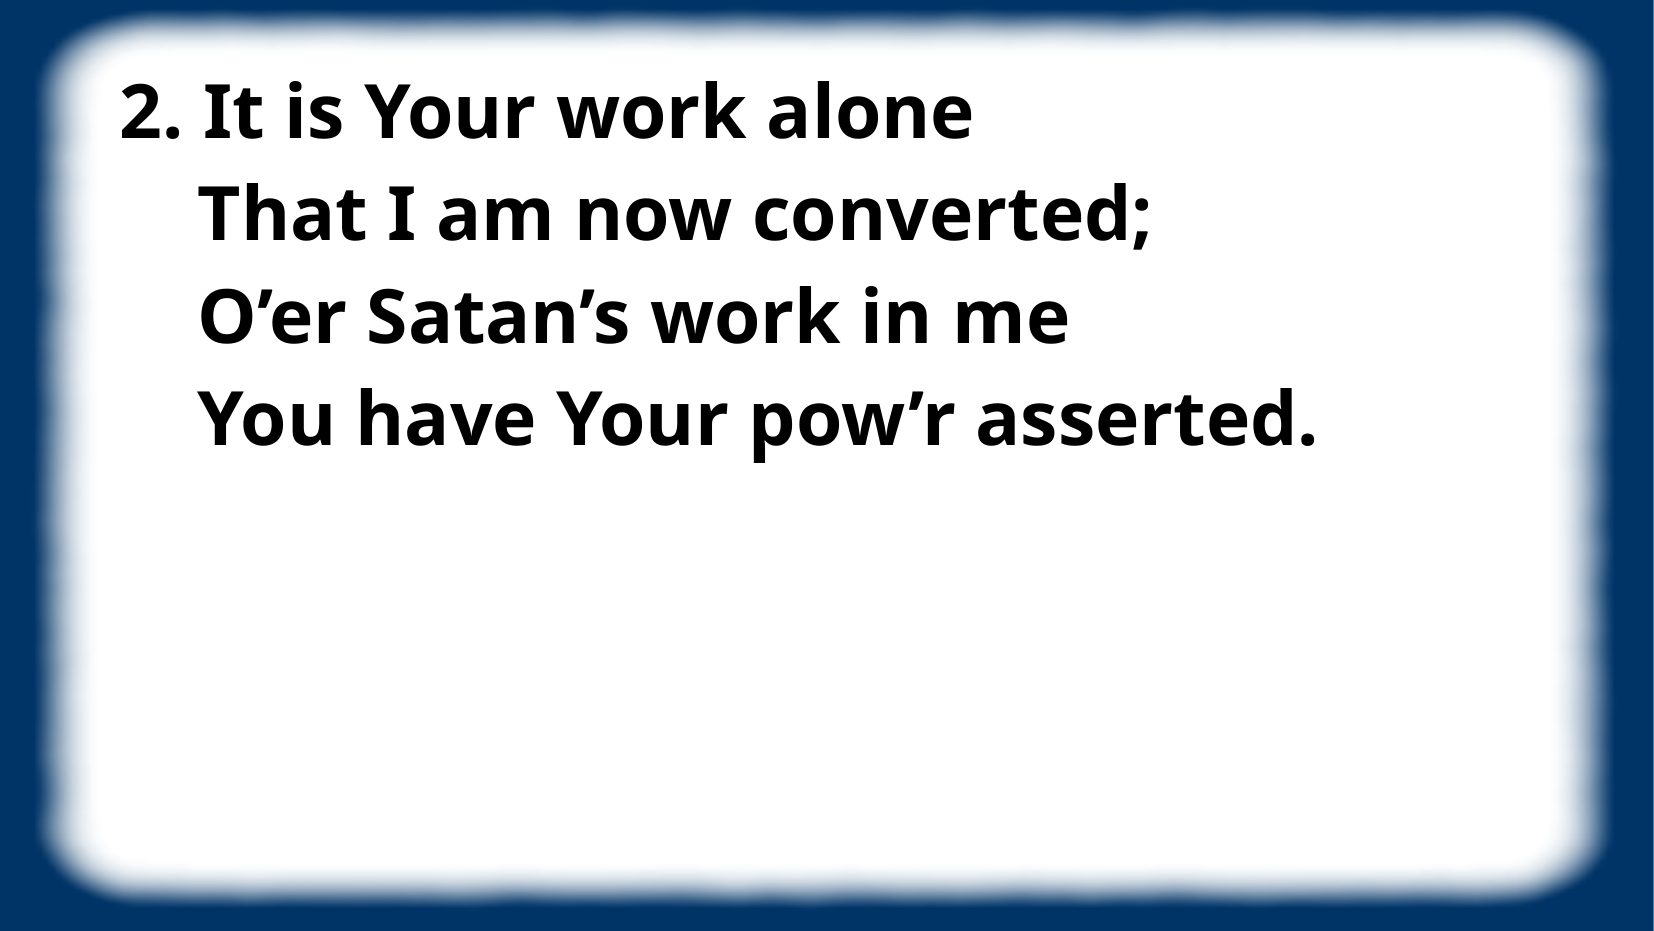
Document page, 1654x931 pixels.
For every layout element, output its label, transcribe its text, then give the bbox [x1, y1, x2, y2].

picture [0, 0, 1654, 931]
text_box 2. It is Your work alone That I am now converted; O’er Satan’s work in me You have Your pow’r asserted. [105, 50, 1561, 466]
